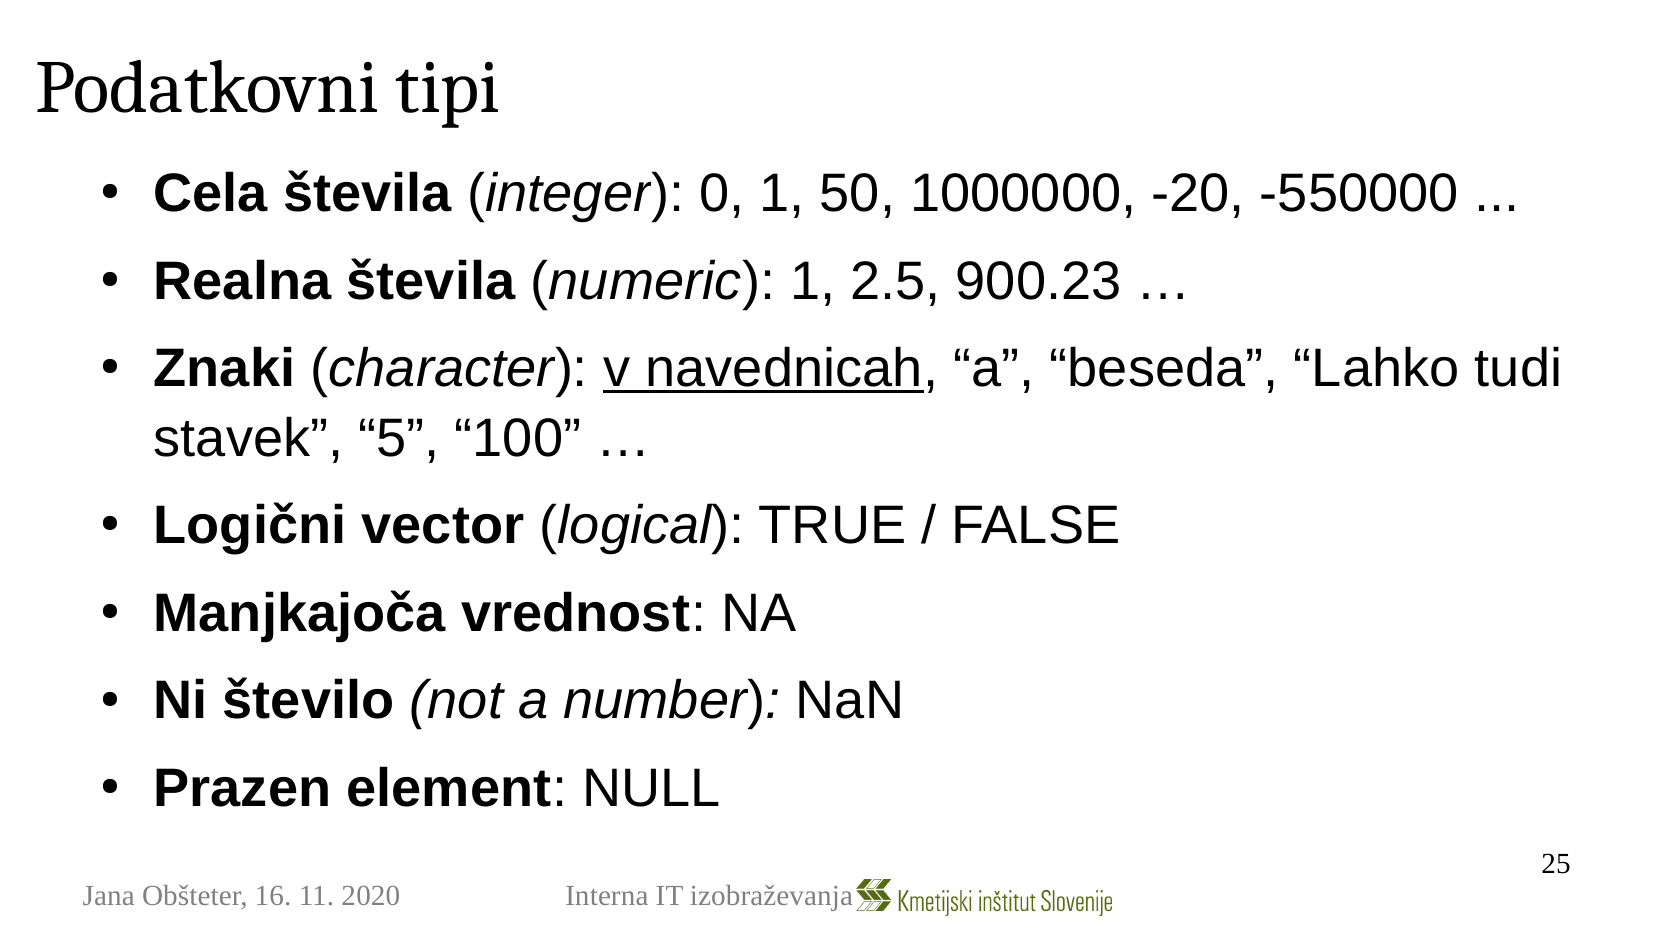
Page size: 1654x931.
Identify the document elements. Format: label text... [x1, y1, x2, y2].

title Podatkovni tipi [35, 21, 1524, 154]
picture [856, 879, 1112, 916]
list Cela števila (integer): 0, 1, 50, 1000000, -20, -550000 ... Realna števila (numeric): 1, 2.5, 900.23 … Znaki (character): v navednicah, “a”, “beseda”, “Lahko tudi stavek”, “5”, “100” … Logični vector (logical): TRUE / FALSE Manjkajoča vrednost: NA Ni število (not a number): NaN Prazen element: NULL [82, 153, 1571, 837]
